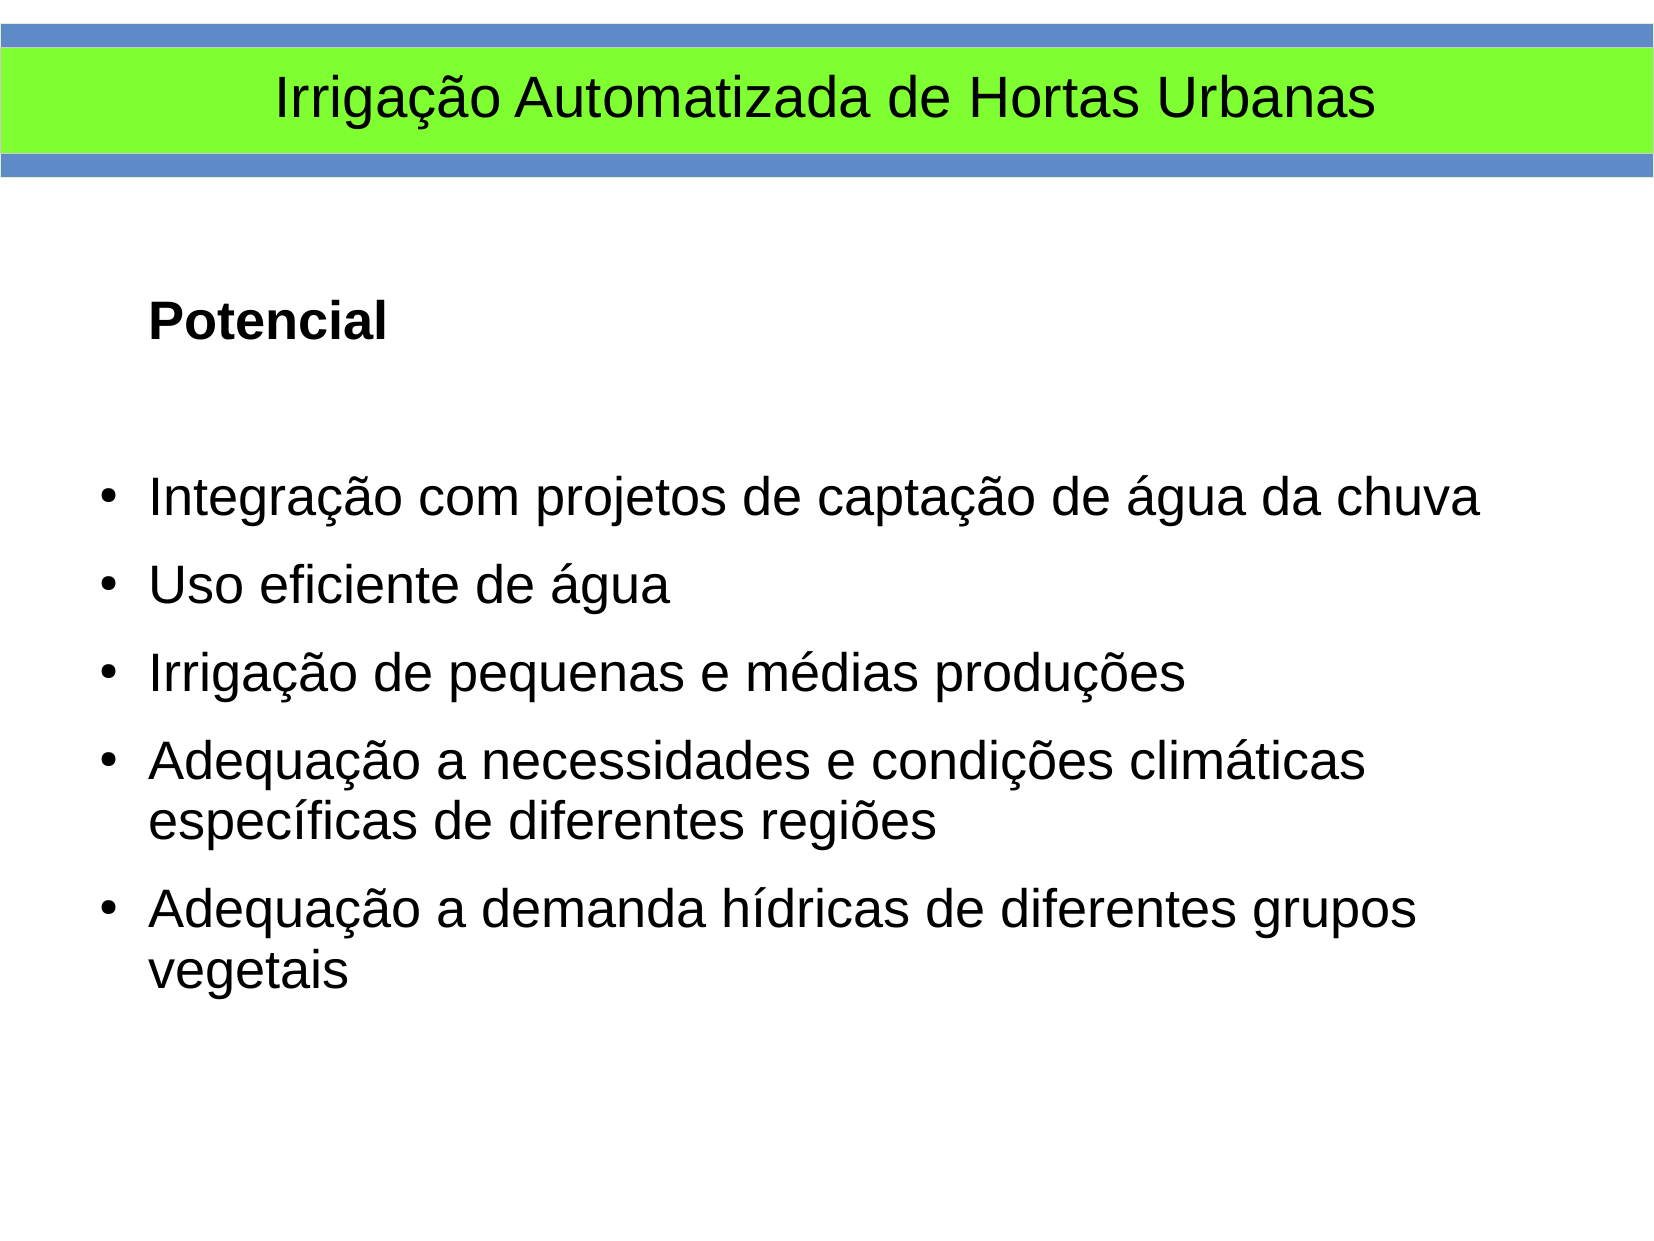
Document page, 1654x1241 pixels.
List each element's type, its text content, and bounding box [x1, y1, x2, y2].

text_box [0, 23, 1654, 178]
list Potencial Integração com projetos de captação de água da chuva Uso eficiente de água Irrigação de pequenas e médias produções Adequação a necessidades e condições climáticas específicas de diferentes regiões Adequação a demanda hídricas de diferentes grupos vegetais [82, 290, 1571, 1010]
title Irrigação Automatizada de Hortas Urbanas [200, 41, 1512, 154]
